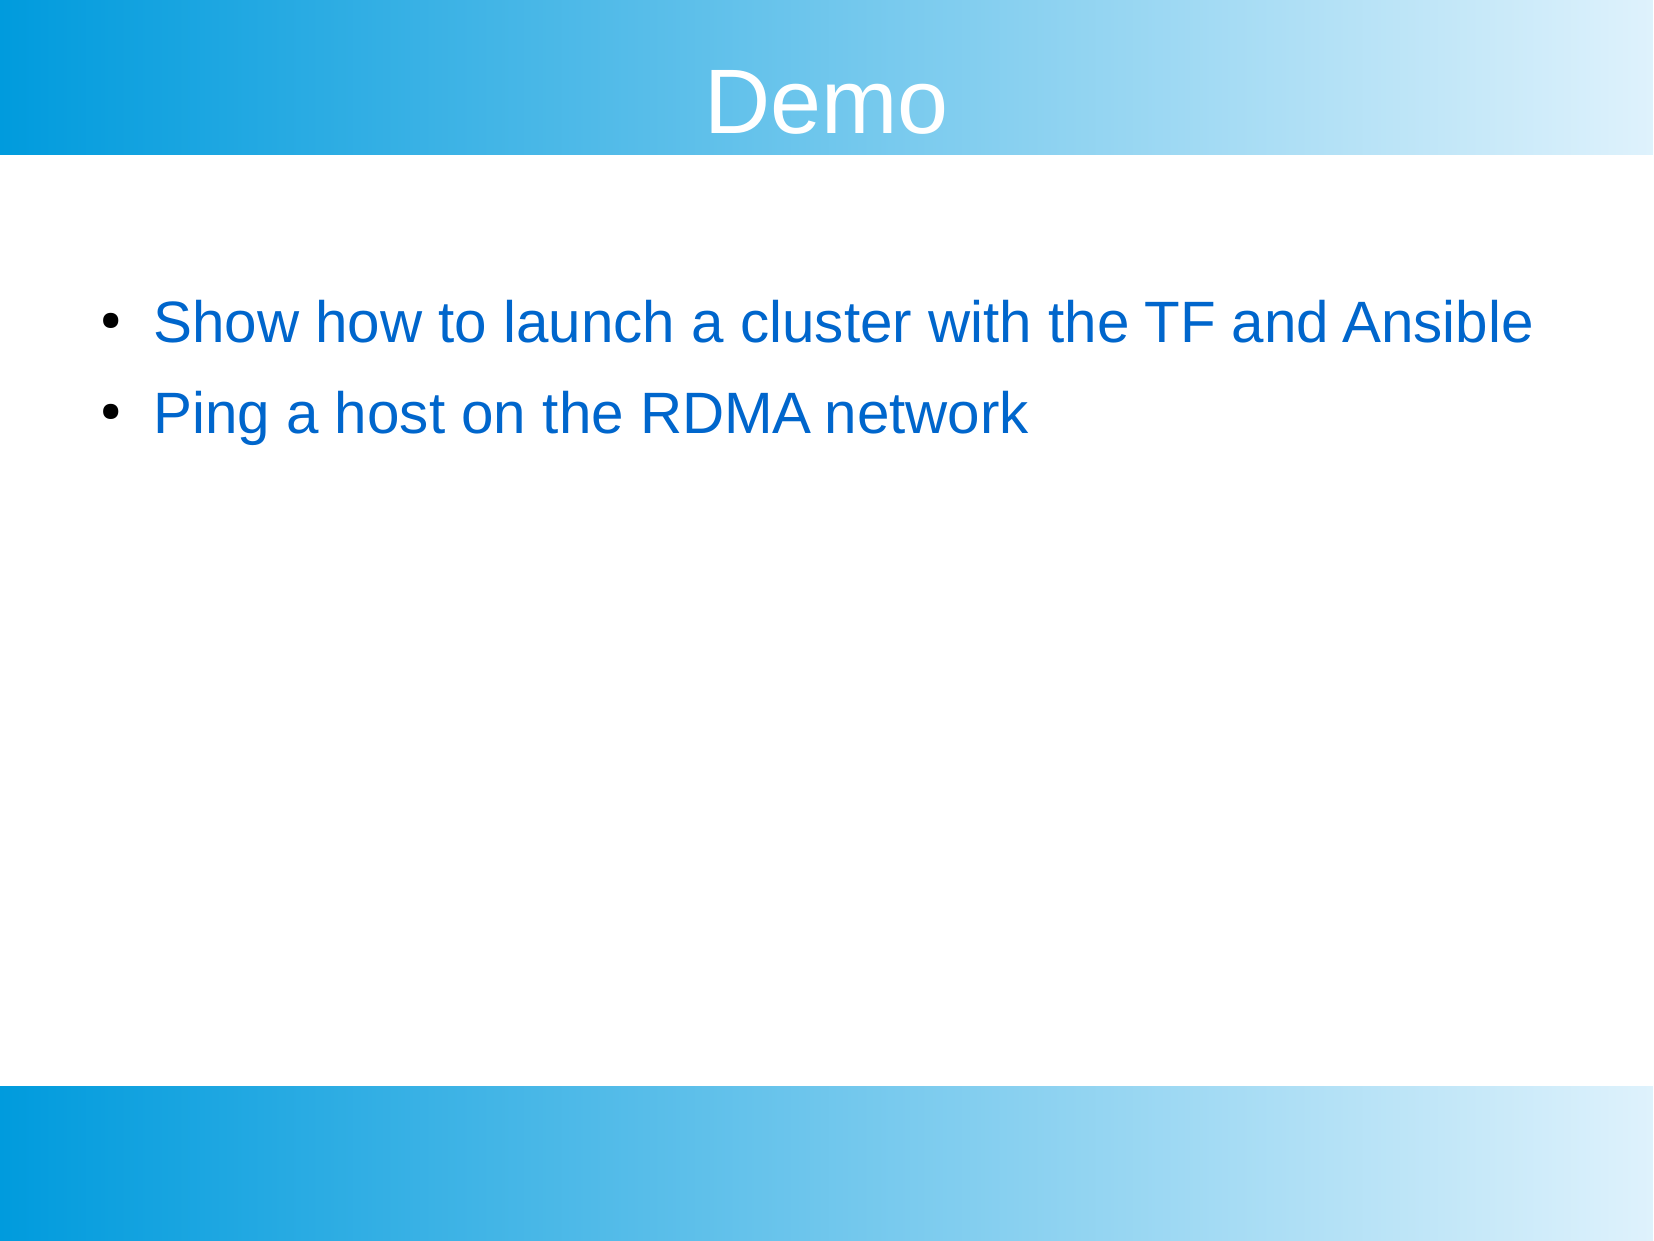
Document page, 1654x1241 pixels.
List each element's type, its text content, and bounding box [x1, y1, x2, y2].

list Show how to launch a cluster with the TF and Ansible Ping a host on the RDMA network [82, 290, 1571, 1010]
title Demo [82, 49, 1571, 155]
